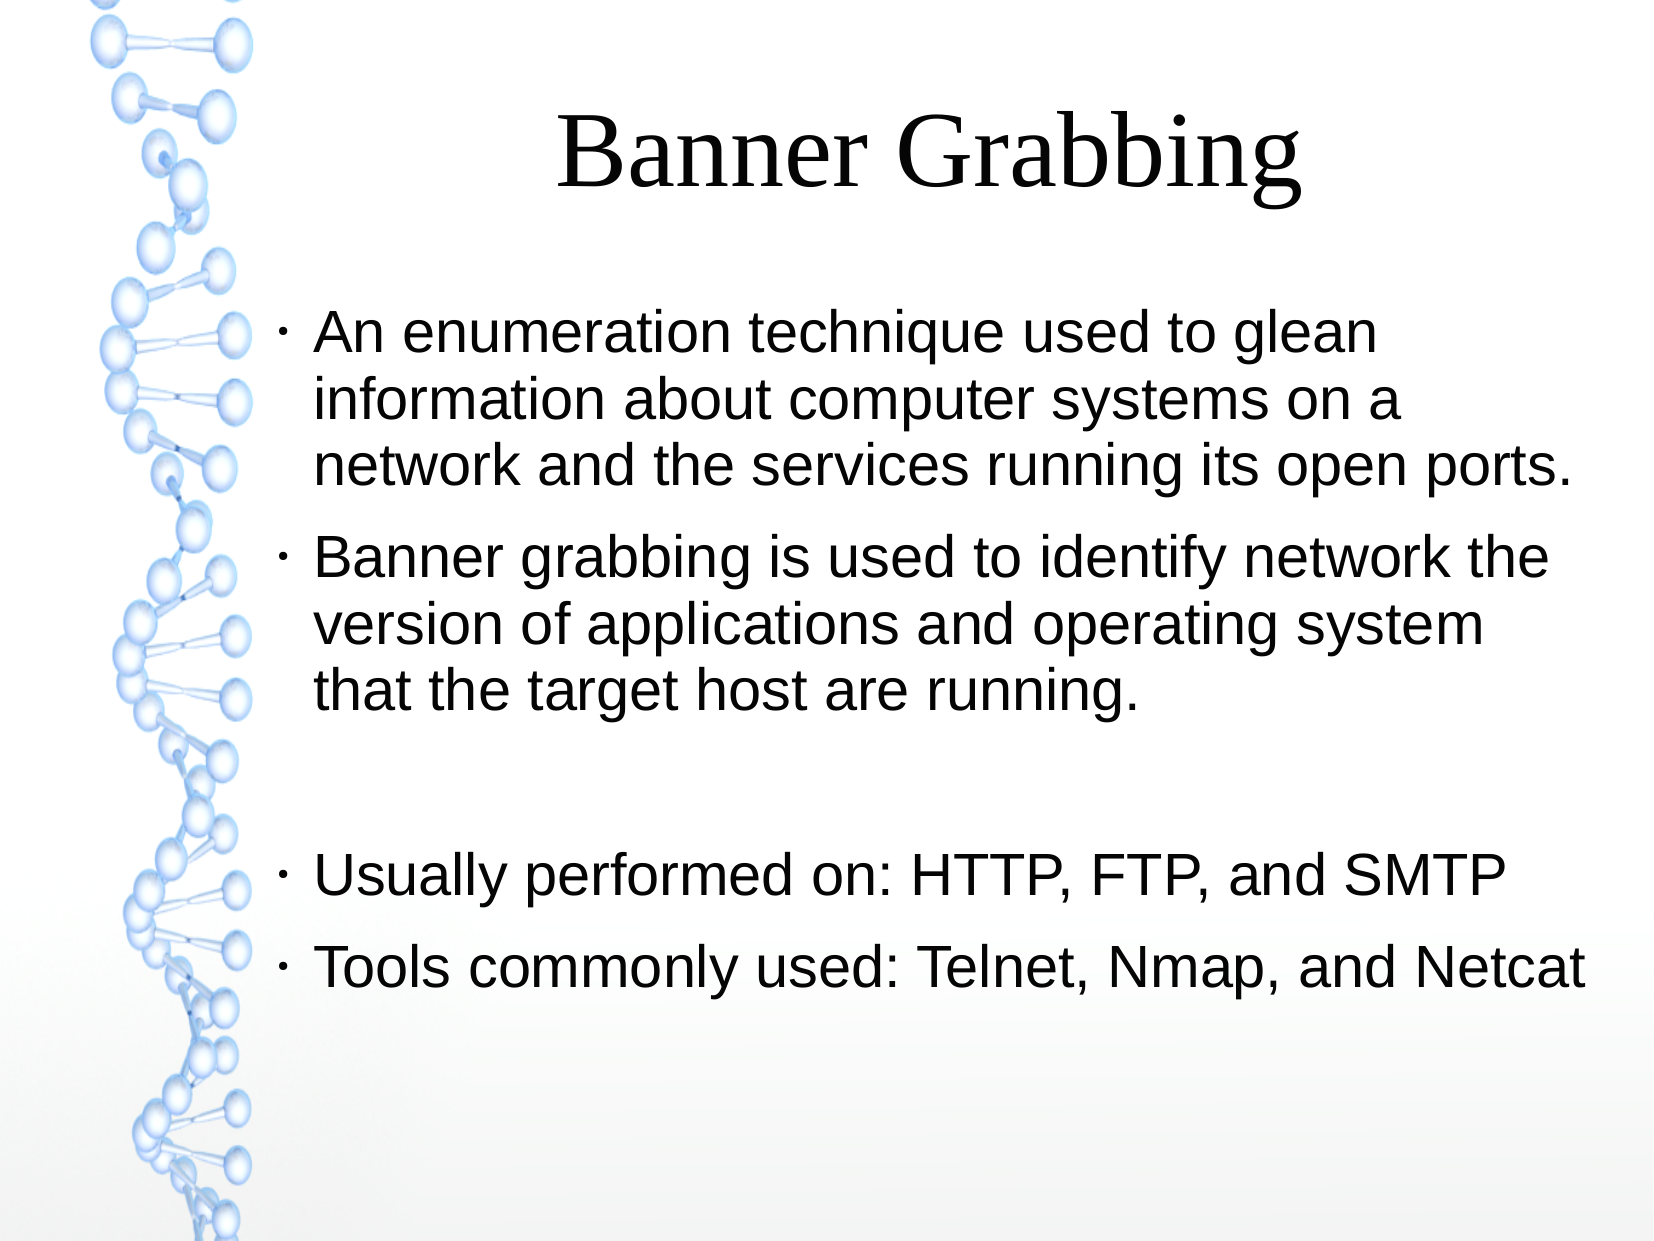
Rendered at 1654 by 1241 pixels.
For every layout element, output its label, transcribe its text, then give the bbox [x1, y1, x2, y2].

list An enumeration technique used to glean information about computer systems on a network and the services running its open ports. Banner grabbing is used to identify network the version of applications and operating system that the target host are running. Usually performed on: HTTP, FTP, and SMTP Tools commonly used: Telnet, Nmap, and Netcat [265, 299, 1595, 1019]
picture [0, 0, 1654, 1241]
title Banner Grabbing [265, 47, 1595, 252]
